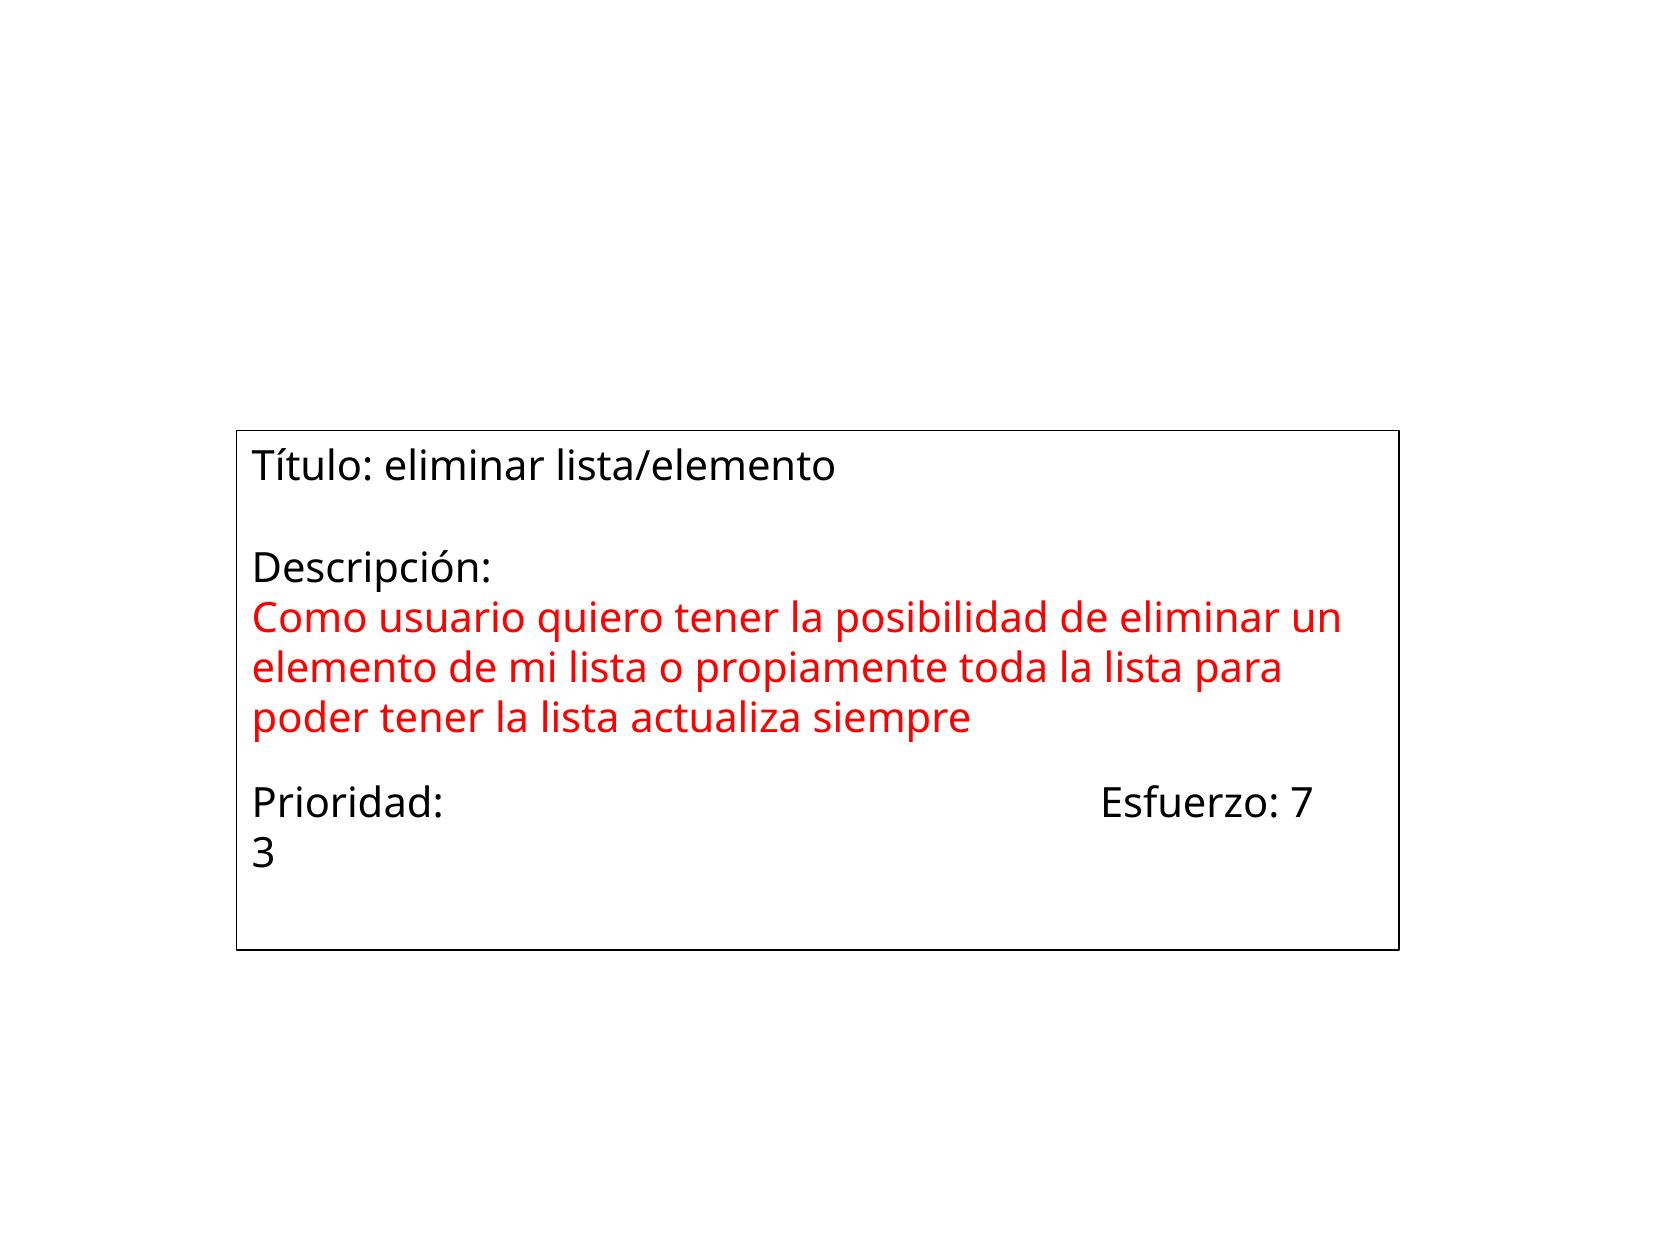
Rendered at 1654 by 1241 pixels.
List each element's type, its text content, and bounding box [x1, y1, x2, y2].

text_box Esfuerzo: 7 [1100, 773, 1337, 826]
text_box Prioridad: 3 [251, 773, 446, 876]
text_box Título: eliminar lista/elemento Descripción: Como usuario quiero tener la posibilidad de eliminar un elemento de mi lista o propiamente toda la lista para poder tener la lista actualiza siempre [251, 436, 1400, 741]
